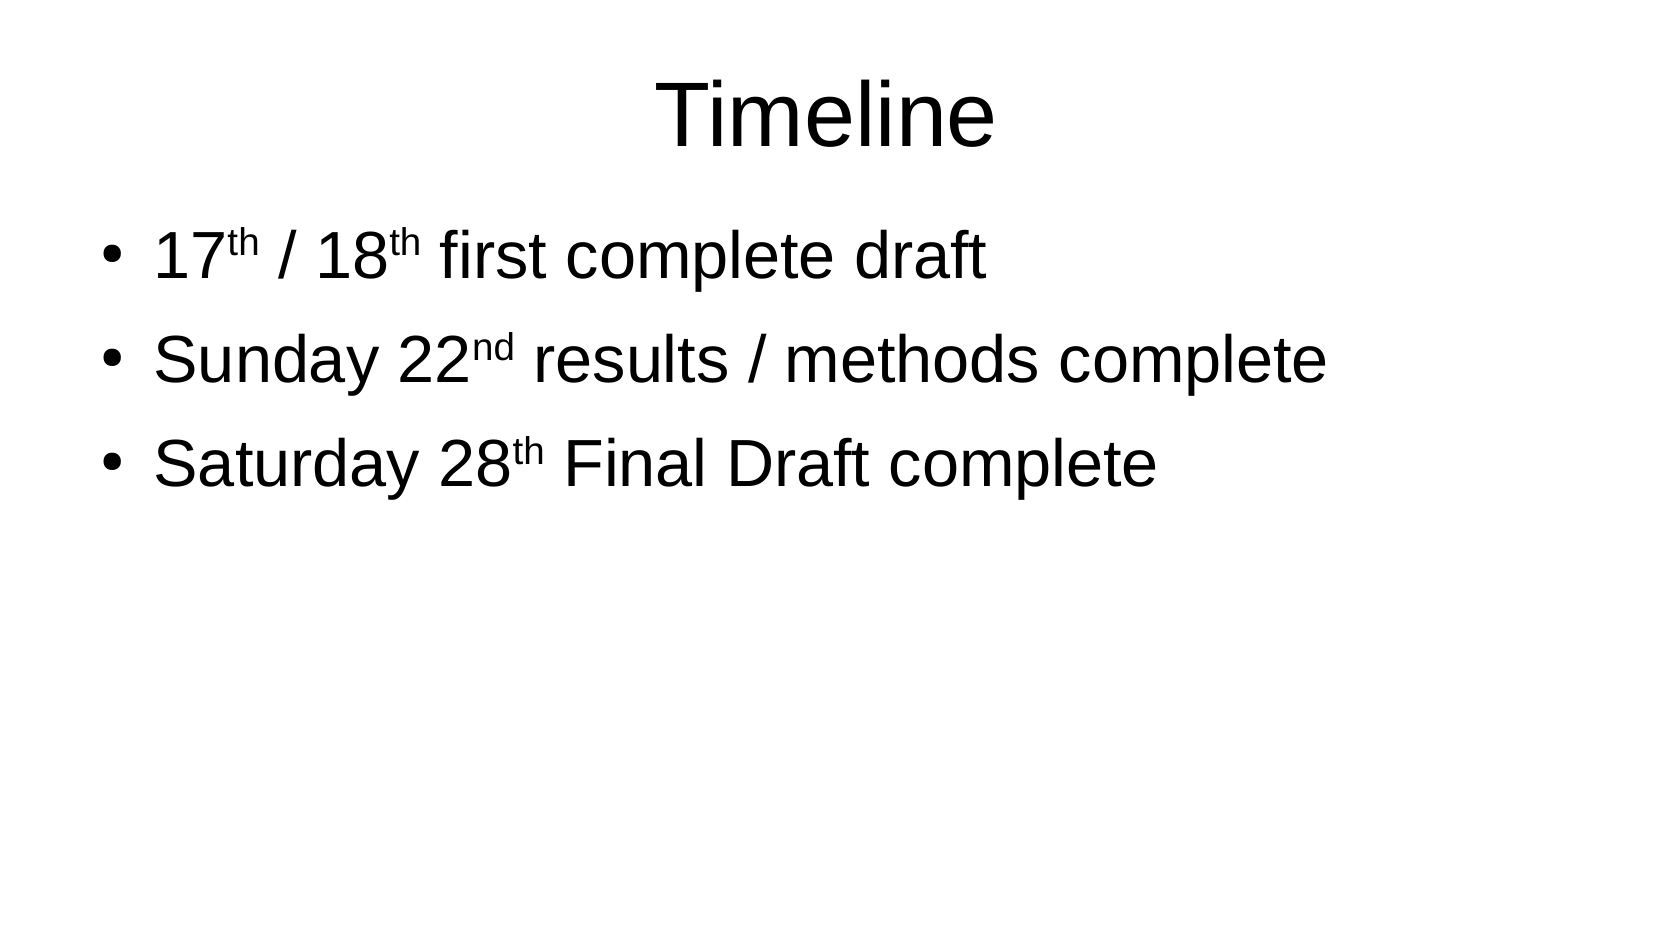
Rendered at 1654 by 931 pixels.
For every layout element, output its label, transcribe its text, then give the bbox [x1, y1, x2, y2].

title Timeline [82, 37, 1571, 193]
list 17th / 18th first complete draft Sunday 22nd results / methods complete Saturday 28th Final Draft complete [82, 217, 1571, 758]
